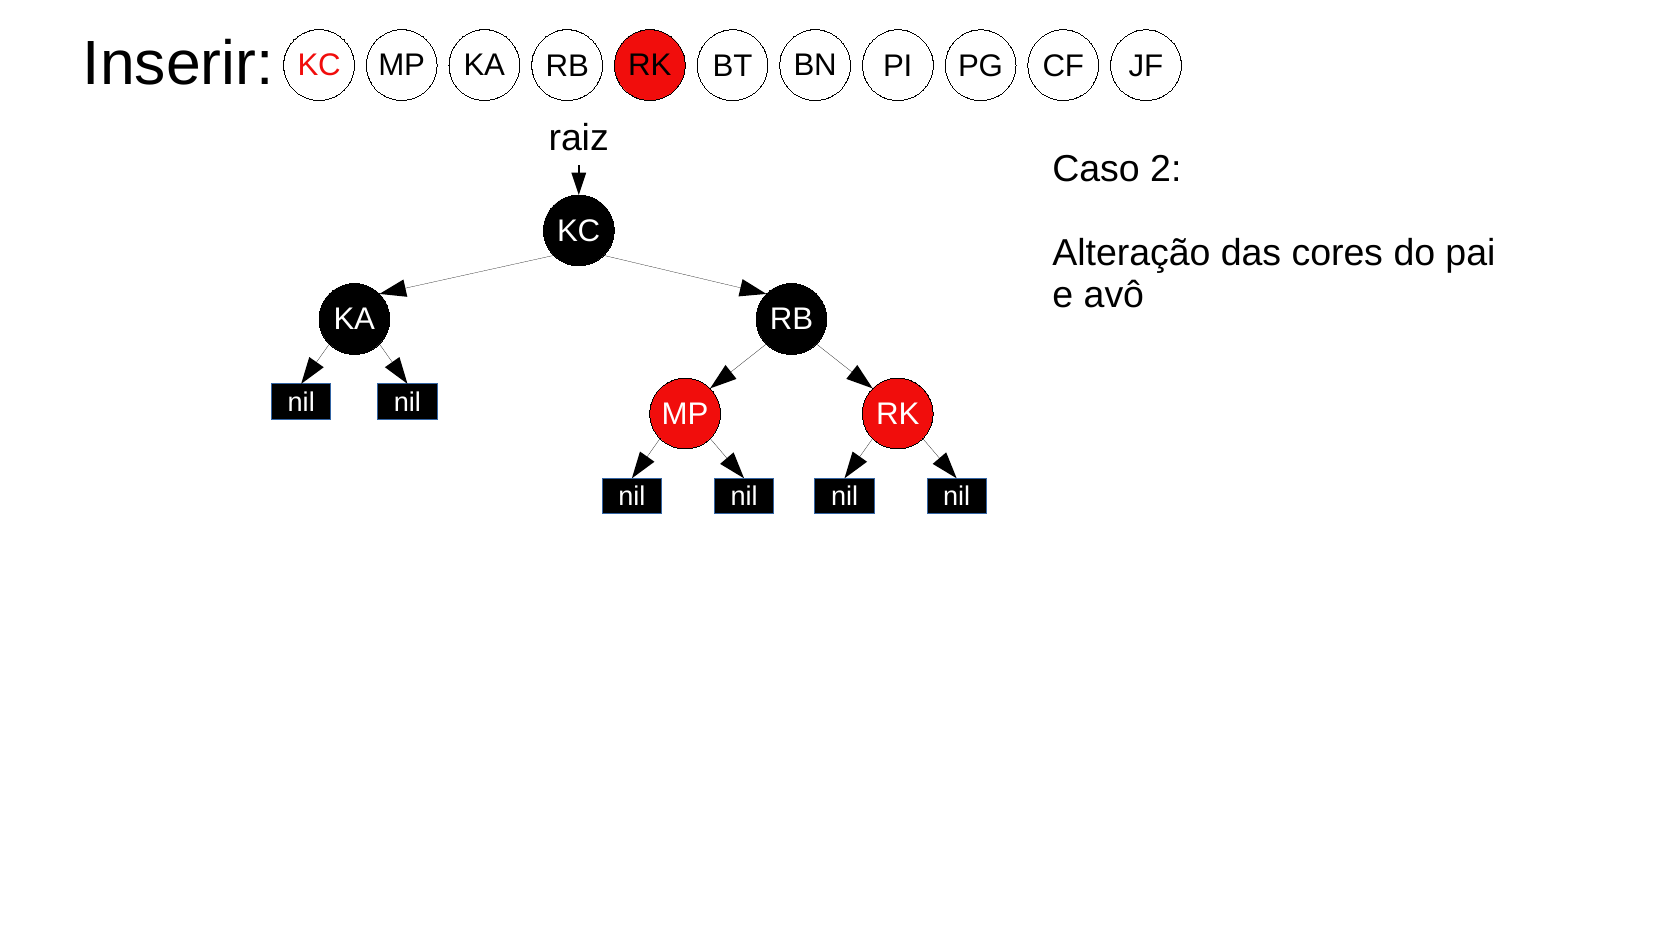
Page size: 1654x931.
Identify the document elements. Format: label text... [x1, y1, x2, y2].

text_box nil [814, 478, 875, 514]
text_box MP [366, 29, 438, 101]
text_box PG [945, 29, 1017, 101]
text_box RB [531, 29, 603, 101]
text_box nil [714, 478, 774, 514]
text_box KC [283, 29, 355, 101]
text_box RK [862, 378, 934, 449]
text_box RK [614, 29, 686, 101]
text_box BT [697, 29, 768, 101]
text_box Caso 2: Alteração das cores do pai e avô [1037, 140, 1519, 323]
text_box KA [449, 29, 520, 101]
text_box RB [756, 283, 827, 355]
text_box raiz [533, 108, 624, 166]
text_box nil [271, 383, 331, 420]
text_box BN [779, 29, 851, 101]
text_box MP [649, 378, 721, 449]
text_box nil [602, 478, 662, 514]
text_box nil [377, 383, 438, 420]
title Inserir: [82, 28, 284, 98]
text_box nil [927, 478, 987, 514]
text_box KA [319, 283, 390, 355]
text_box JF [1110, 29, 1182, 101]
text_box PI [862, 29, 934, 101]
text_box KC [543, 195, 615, 266]
text_box CF [1027, 29, 1099, 101]
